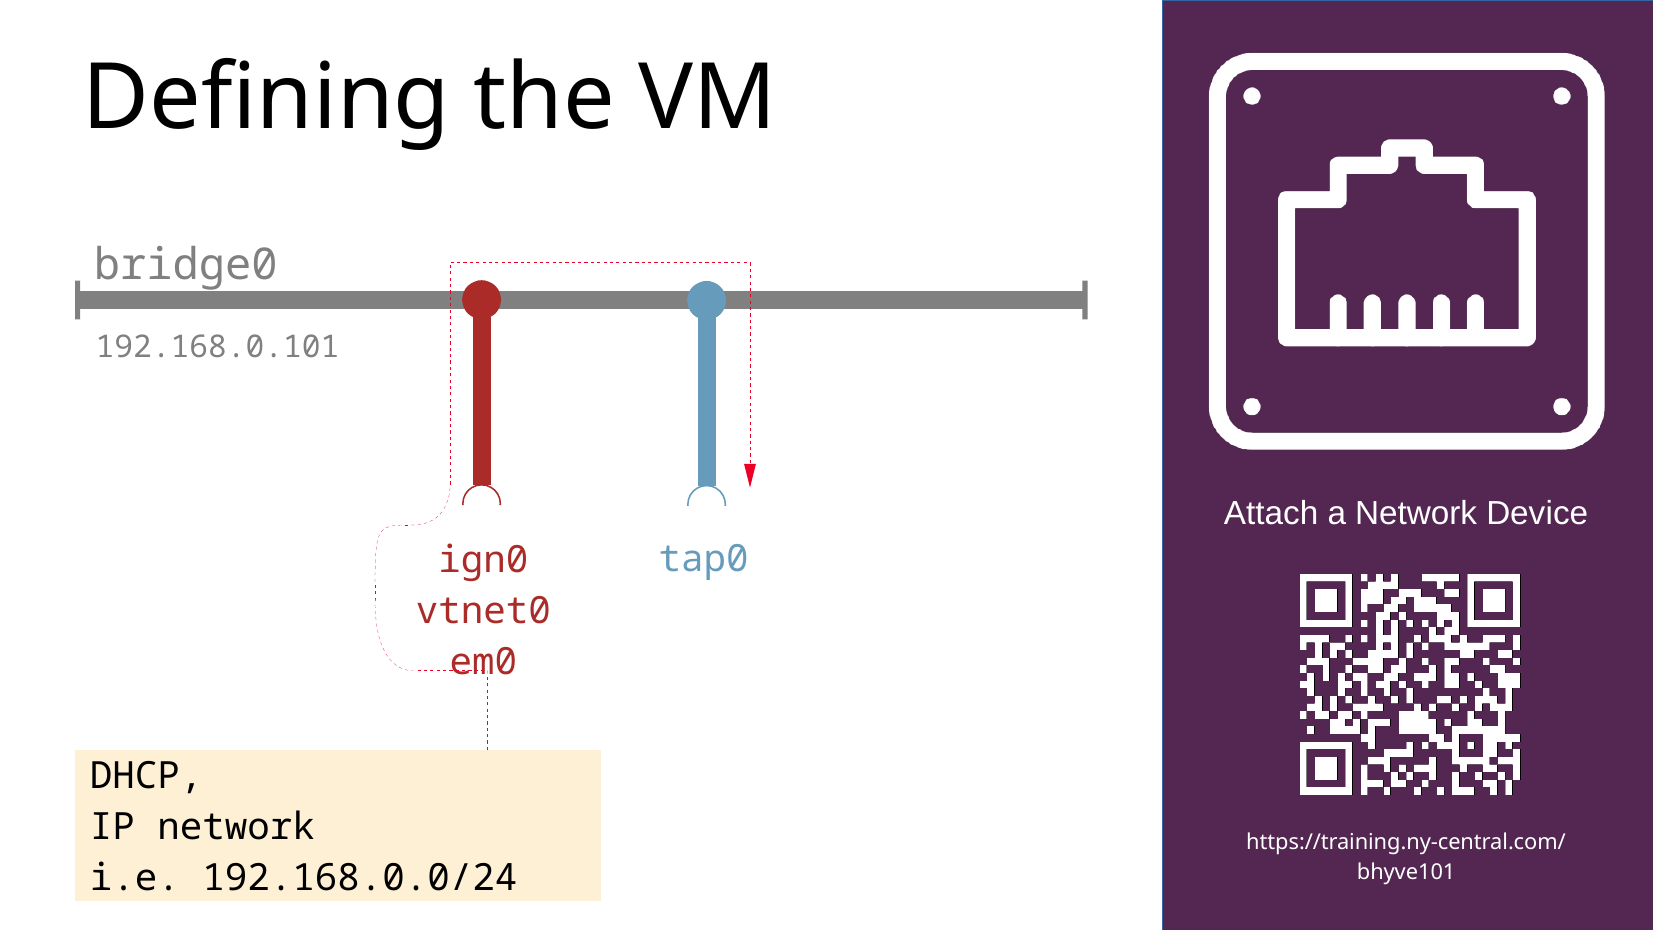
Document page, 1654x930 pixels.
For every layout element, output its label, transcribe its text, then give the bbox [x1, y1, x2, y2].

text_box bridge0 [79, 225, 288, 291]
picture [1200, 44, 1613, 458]
text_box Attach a Network Device [1200, 487, 1613, 638]
text_box [1162, 0, 1653, 930]
picture [1268, 638, 1550, 826]
text_box tap0 [643, 523, 826, 583]
text_box 192.168.0.101 [80, 316, 349, 368]
text_box https://training.ny-central.com/bhyve101 [1200, 819, 1613, 930]
title Defining the VM [82, 37, 1571, 150]
text_box ign0 vtnet0 em0 [401, 525, 563, 671]
text_box DHCP, IP network i.e. 192.168.0.0/24 [75, 750, 601, 901]
